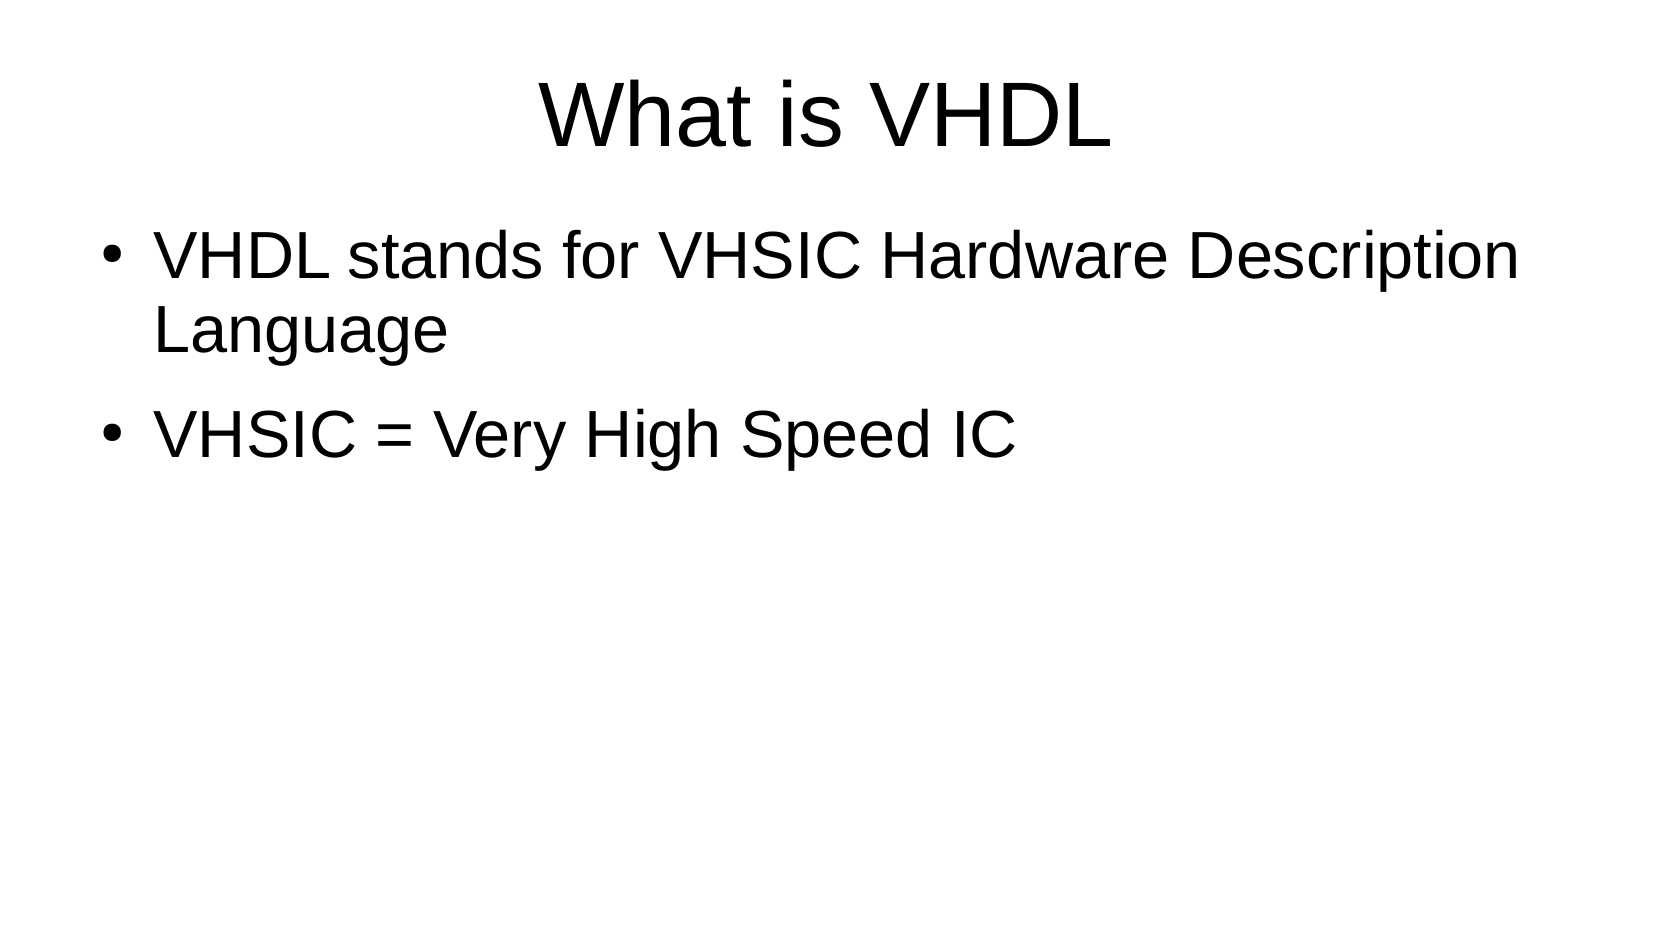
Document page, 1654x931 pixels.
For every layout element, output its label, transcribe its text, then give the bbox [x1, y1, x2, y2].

list VHDL stands for VHSIC Hardware Description Language VHSIC = Very High Speed IC [82, 217, 1571, 758]
title What is VHDL [82, 37, 1571, 193]
